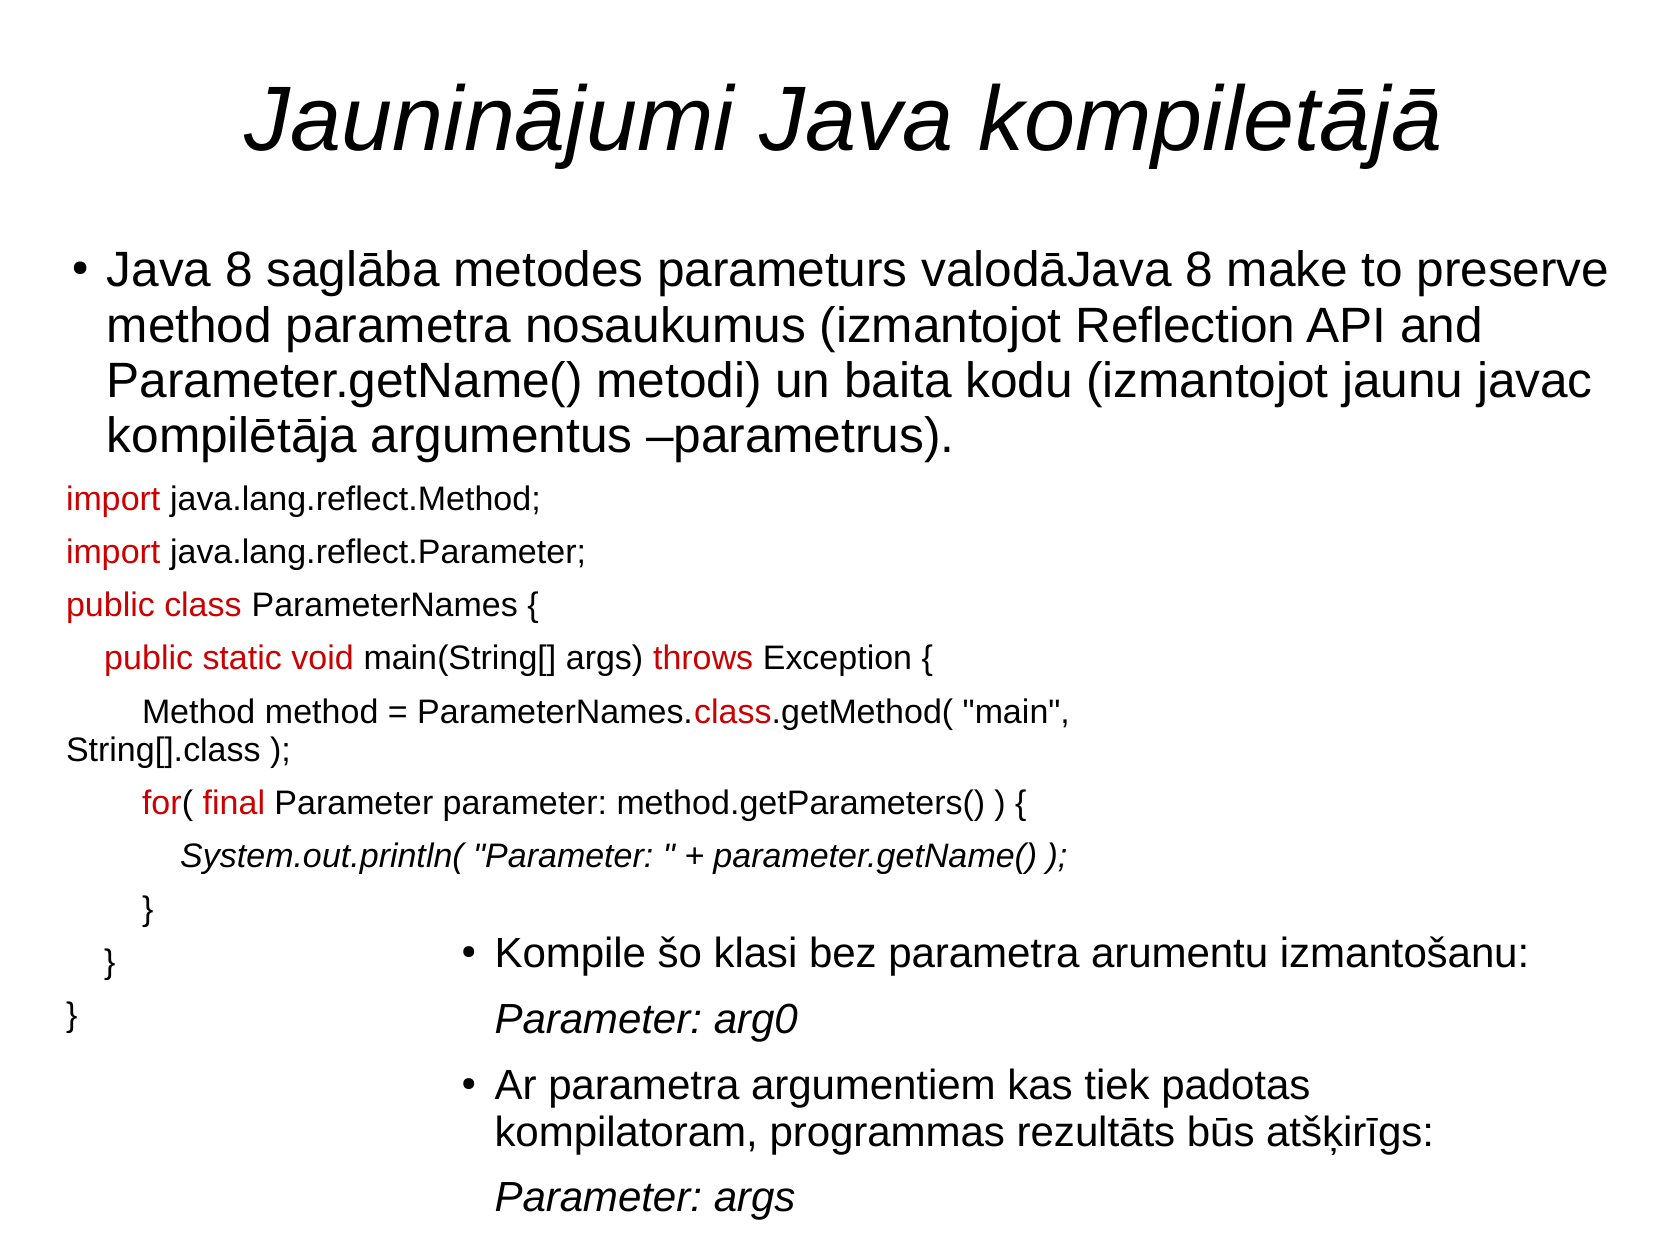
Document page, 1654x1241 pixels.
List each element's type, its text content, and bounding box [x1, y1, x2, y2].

list Java 8 saglāba metodes parameturs valodāJava 8 make to preserve method parametra nosaukumus (izmantojot Reflection API and Parameter.getName() metodi) un baita kodu (izmantojot jaunu javac kompilētāja argumentus –parametrus). [60, 242, 1621, 466]
title Jauninājumi Java kompiletājā [82, 15, 1571, 223]
list Kompile šo klasi bez parametra arumentu izmantošanu: Parameter: arg0 Ar parametra argumentiem kas tiek padotas kompilatoram, programmas rezultāts būs atšķirīgs: Parameter: args [450, 930, 1576, 1231]
list import java.lang.reflect.Method; import java.lang.reflect.Parameter; public class ParameterNames { public static void main(String[] args) throws Exception { Method method = ParameterNames.class.getMethod( "main", String[].class ); for( final Parameter parameter: method.getParameters() ) { System.out.println( "Parameter: " + parameter.getName() ); } } } [30, 480, 1291, 1036]
